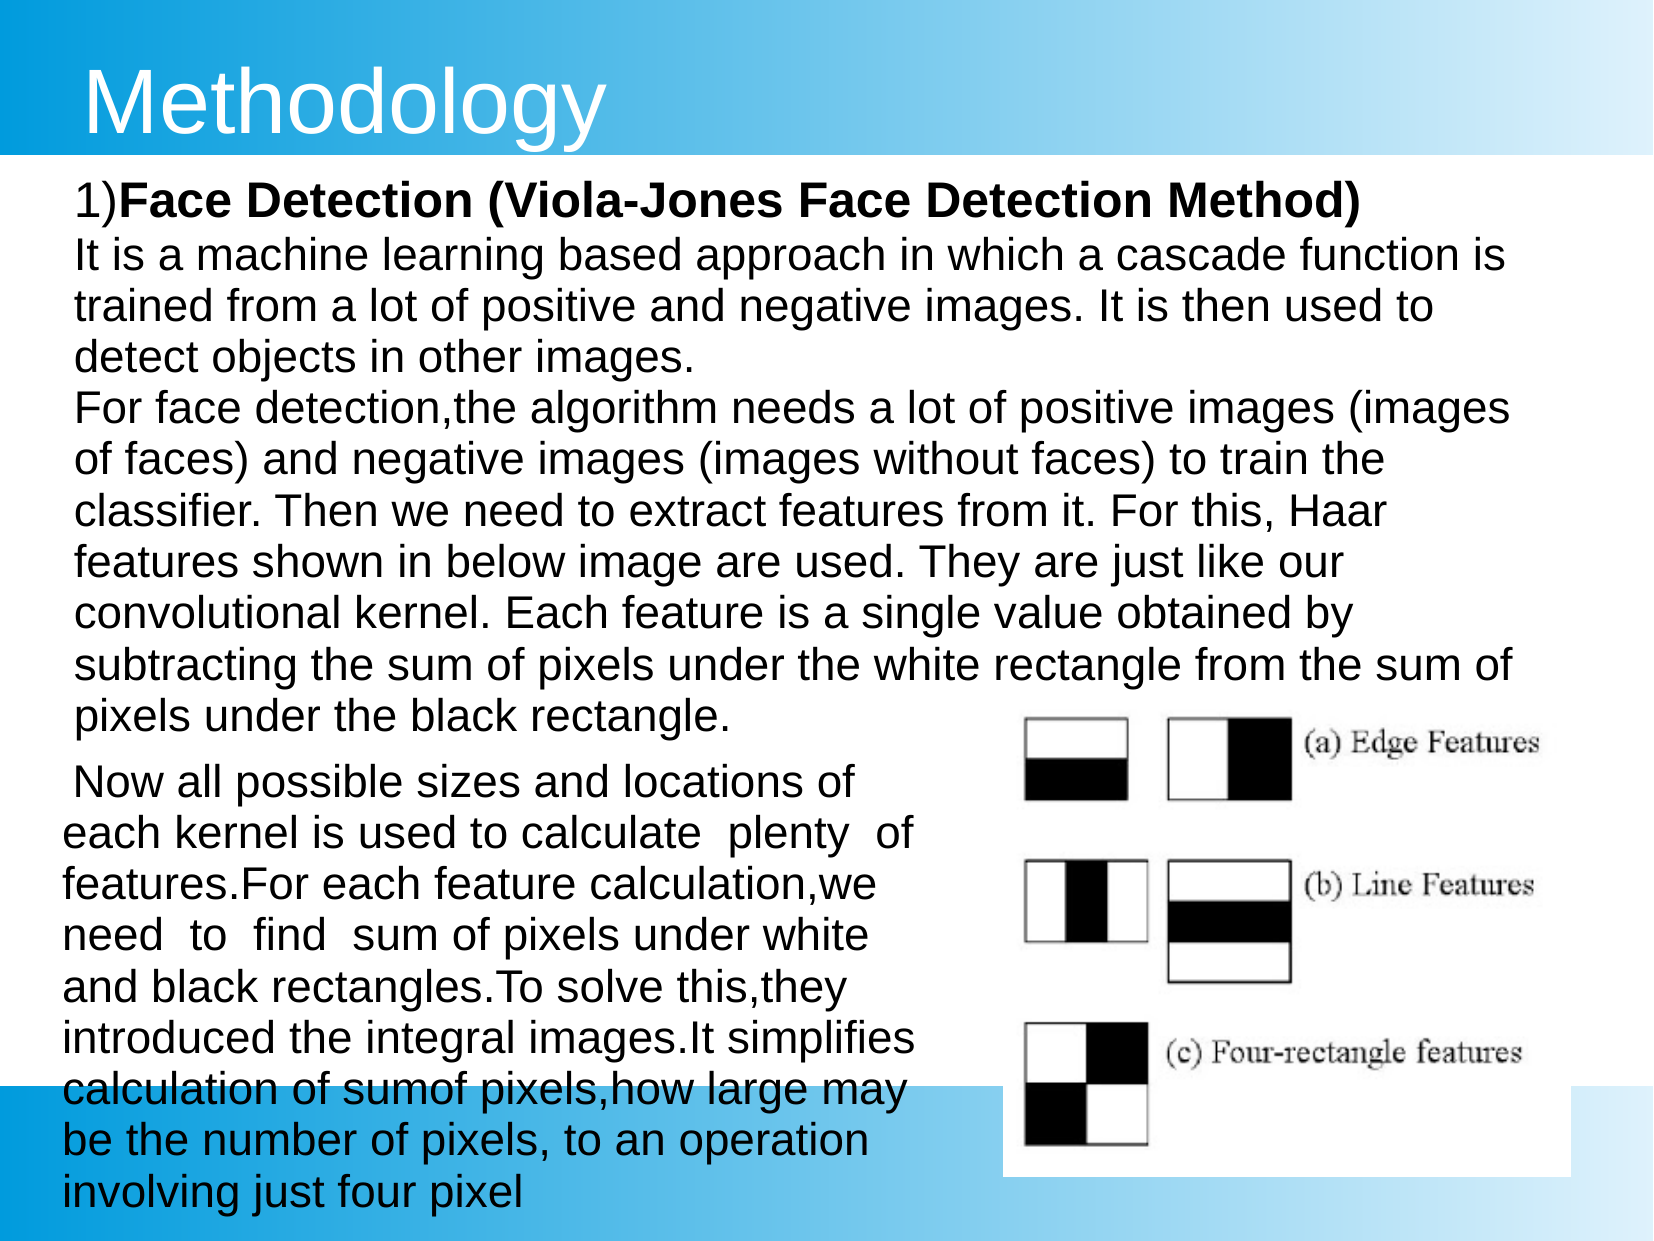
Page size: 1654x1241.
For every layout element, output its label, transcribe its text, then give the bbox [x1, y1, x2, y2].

picture [1003, 696, 1571, 1177]
text_box Now all possible sizes and locations of each kernel is used to calculate plenty of features.For each feature calculation,we need to find sum of pixels under white and black rectangles.To solve this,they introduced the integral images.It simplifies calculation of sumof pixels,how large may be the number of pixels, to an operation involving just four pixel [47, 748, 945, 1225]
title Methodology [82, 49, 1571, 155]
text_box 1)Face Detection (Viola-Jones Face Detection Method) It is a machine learning based approach in which a cascade function is trained from a lot of positive and negative images. It is then used to detect objects in other images. For face detection,the algorithm needs a lot of positive images (images of faces) and negative images (images without faces) to train the classifier. Then we need to extract features from it. For this, Haar features shown in below image are used. They are just like our convolutional kernel. Each feature is a single value obtained by subtracting the sum of pixels under the white rectangle from the sum of pixels under the black rectangle. [59, 165, 1560, 805]
